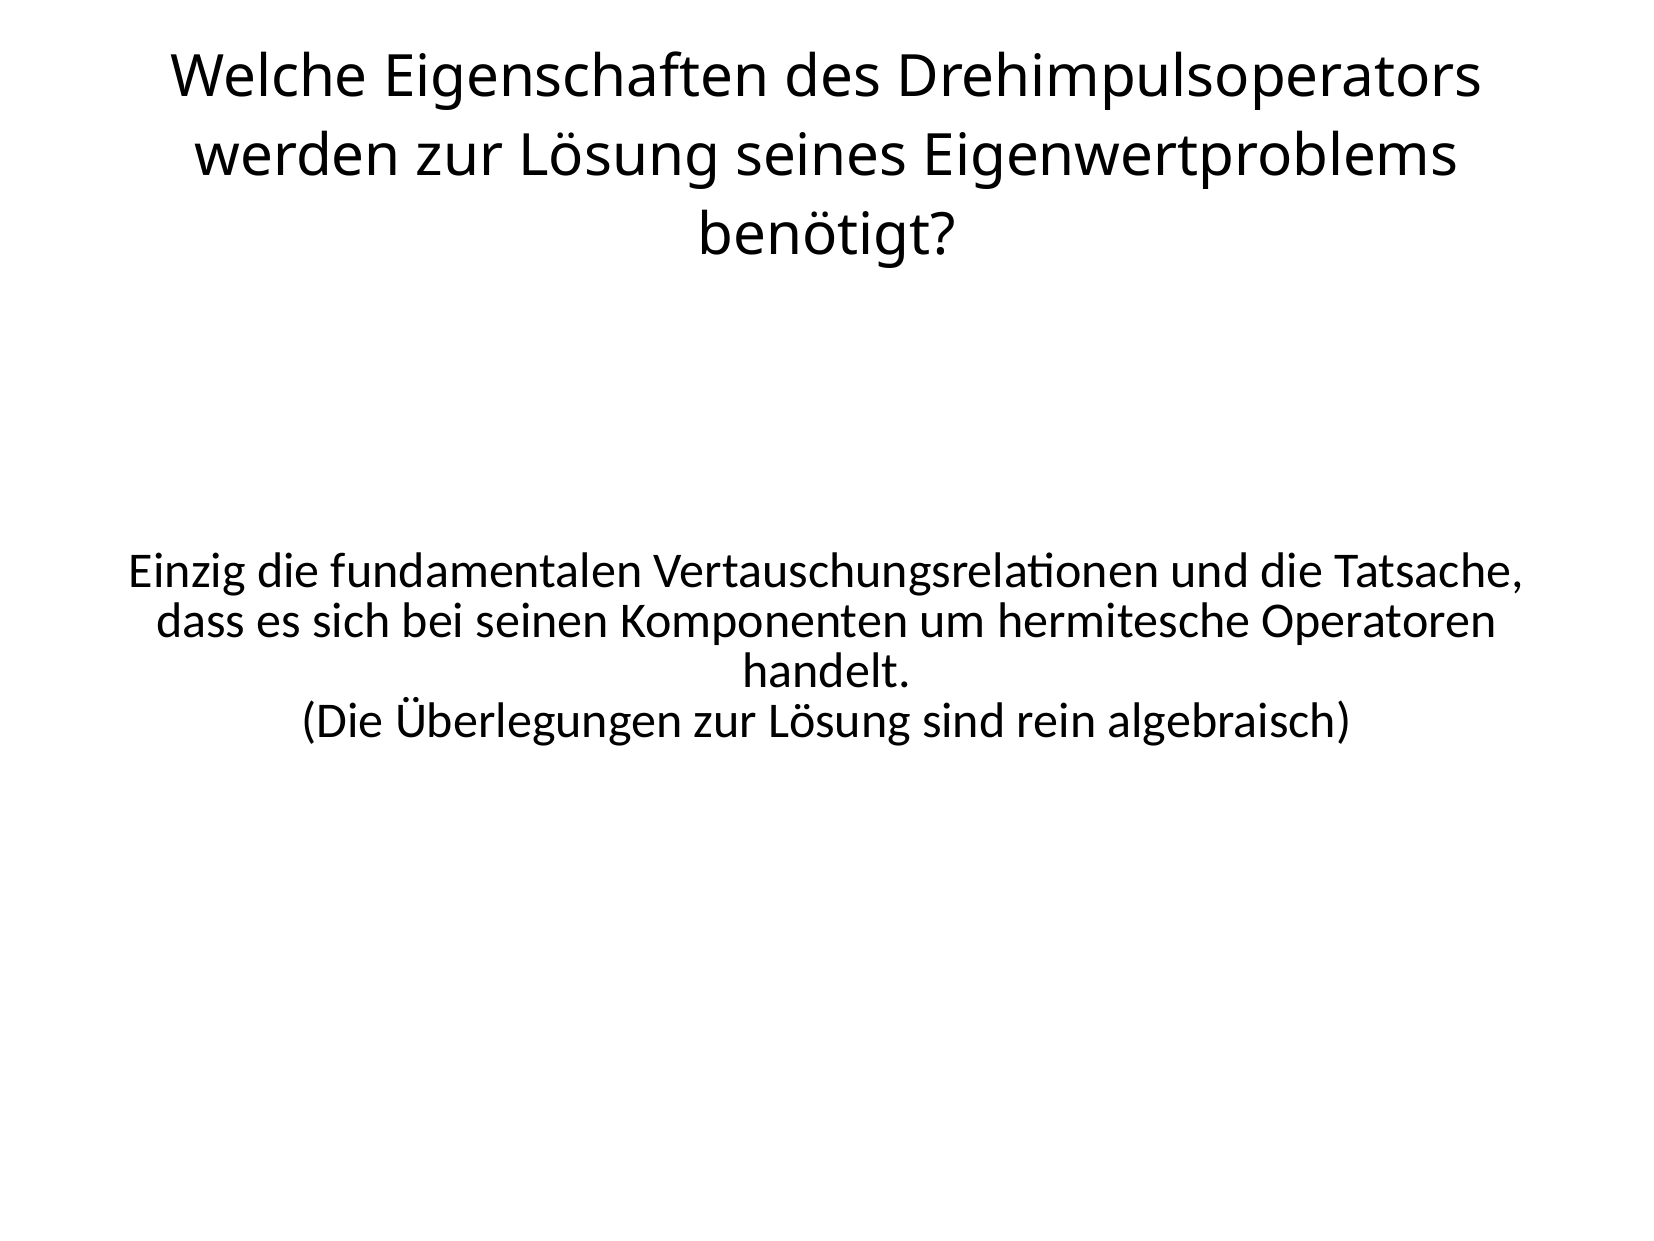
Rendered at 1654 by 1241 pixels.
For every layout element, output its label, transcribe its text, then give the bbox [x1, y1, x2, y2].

subtitle Einzig die fundamentalen Vertauschungsrelationen und die Tatsache, dass es sich bei seinen Komponenten um hermitesche Operatoren handelt. (Die Überlegungen zur Lösung sind rein algebraisch) [82, 290, 1571, 1010]
title Welche Eigenschaften des Drehimpulsoperators werden zur Lösung seines Eigenwertproblems benötigt? [82, 49, 1571, 257]
